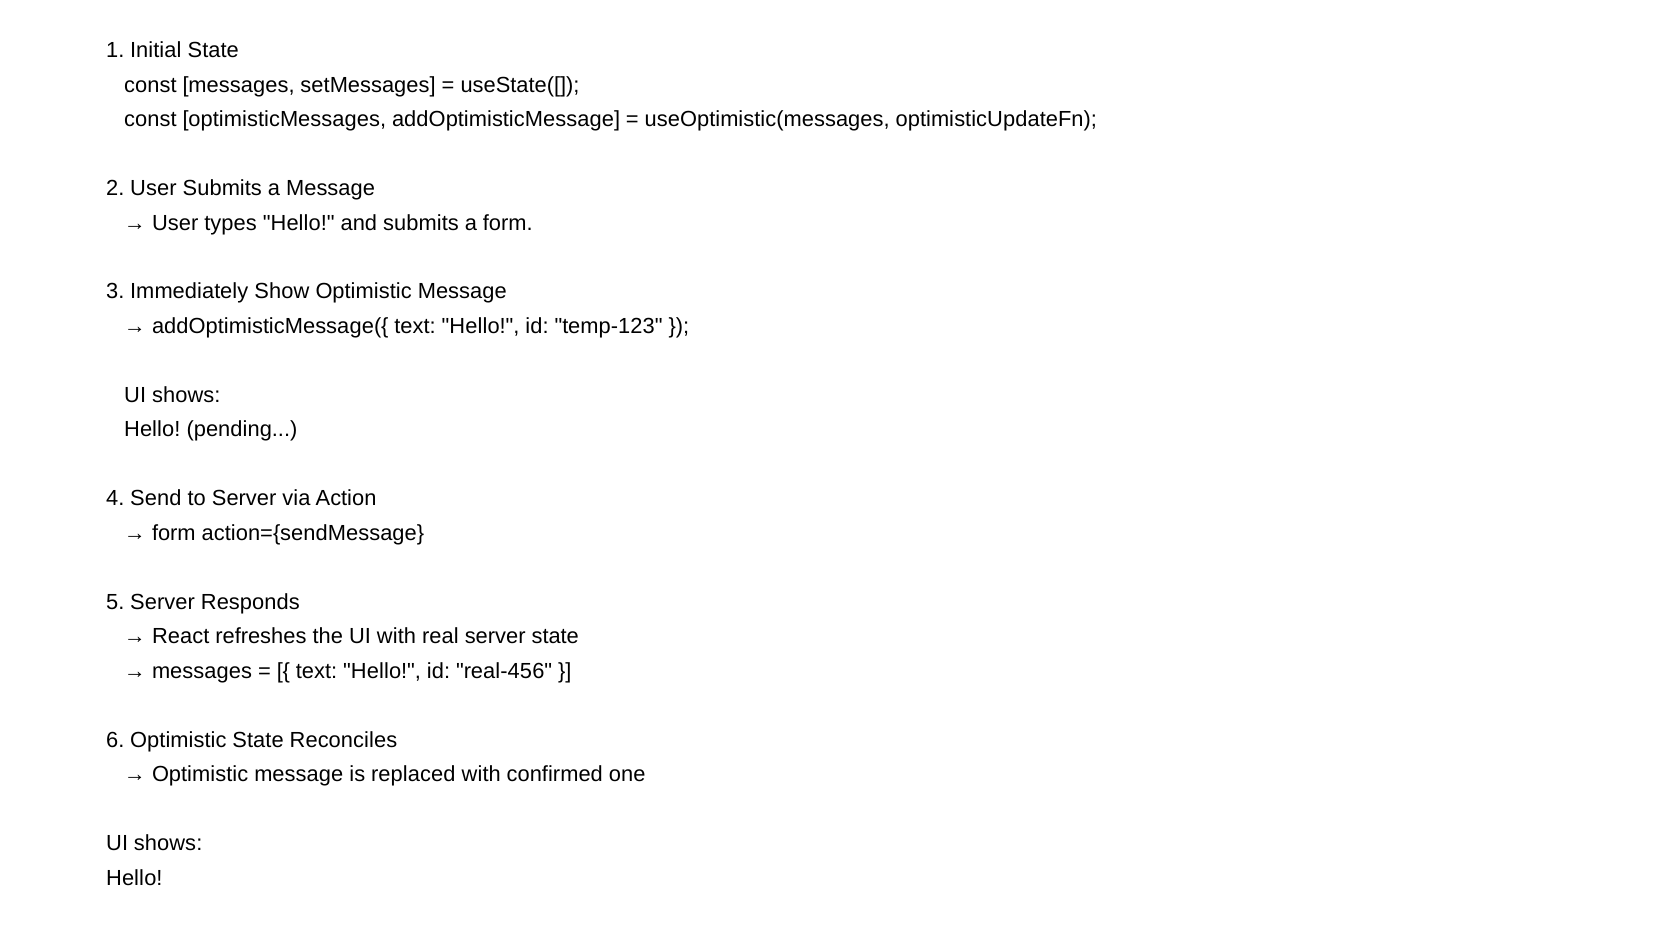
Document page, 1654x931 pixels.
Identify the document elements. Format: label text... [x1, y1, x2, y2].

list 1. Initial State const [messages, setMessages] = useState([]); const [optimisticMessages, addOptimisticMessage] = useOptimistic(messages, optimisticUpdateFn); 2. User Submits a Message → User types "Hello!" and submits a form. 3. Immediately Show Optimistic Message → addOptimisticMessage({ text: "Hello!", id: "temp-123" }); UI shows: Hello! (pending...) 4. Send to Server via Action → form action={sendMessage} 5. Server Responds → React refreshes the UI with real server state → messages = [{ text: "Hello!", id: "real-456" }] 6. Optimistic State Reconciles → Optimistic message is replaced with confirmed one UI shows: Hello! [82, 37, 1571, 901]
